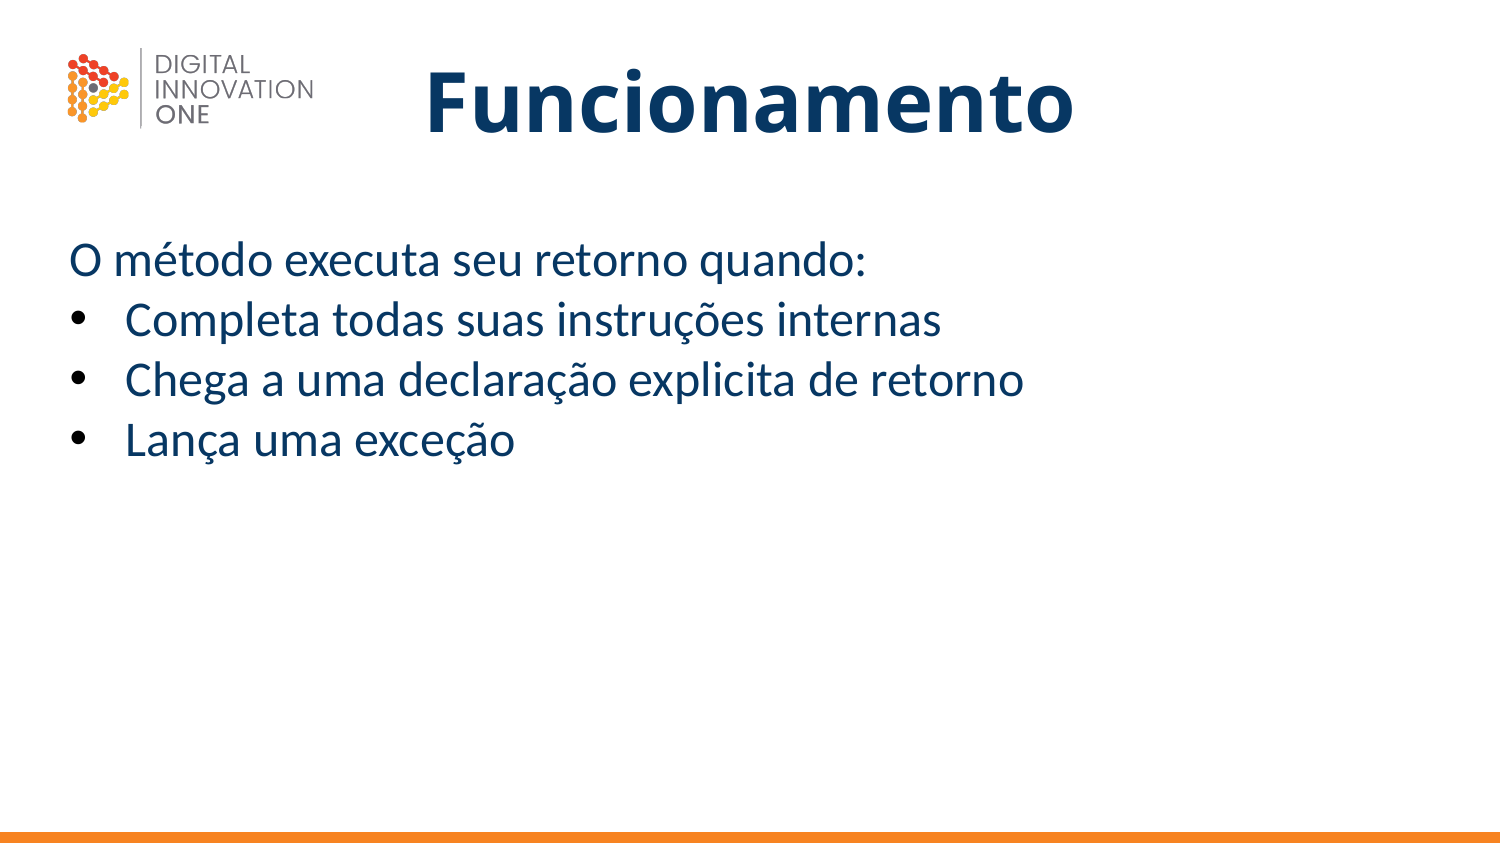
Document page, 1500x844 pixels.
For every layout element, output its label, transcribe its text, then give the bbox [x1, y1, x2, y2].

picture [51, 39, 330, 137]
subtitle Funcionamento [51, 50, 1449, 148]
text_box [0, 832, 1500, 843]
text_box O método executa seu retorno quando: Completa todas suas instruções internas Chega a uma declaração explicita de retorno Lança uma exceção [54, 211, 1446, 712]
